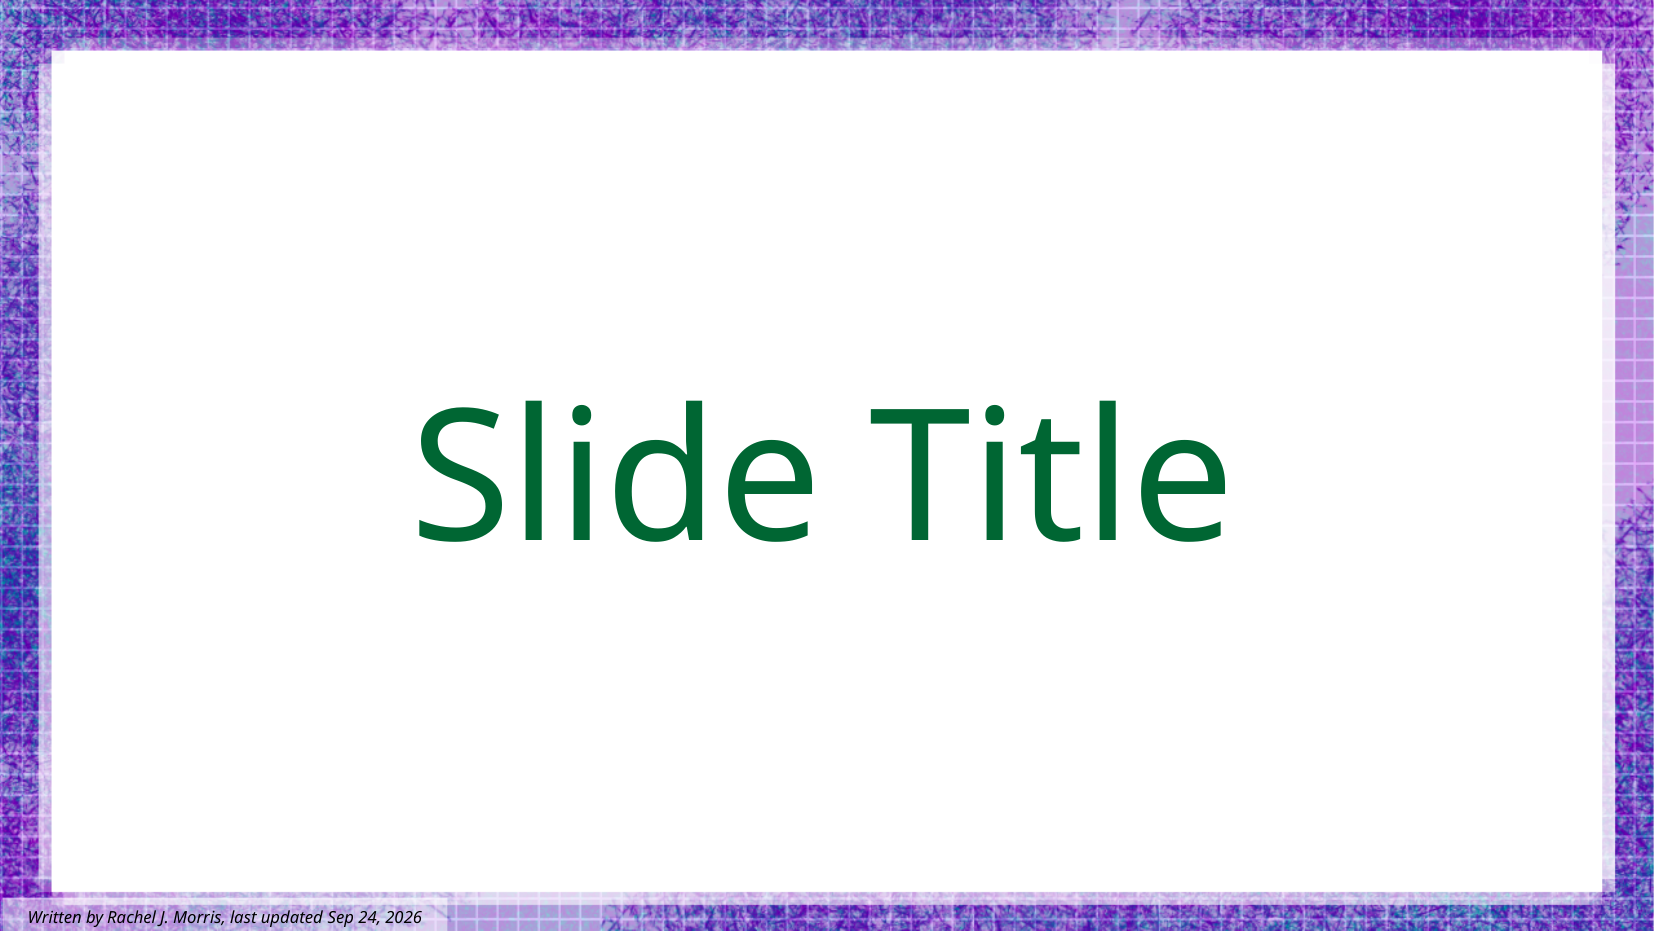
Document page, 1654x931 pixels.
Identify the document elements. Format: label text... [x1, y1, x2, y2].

text_box Written by Rachel J. Morris, last updated Mar 21, 2017 [2, 900, 448, 931]
title Slide Title [64, 60, 1582, 879]
picture [0, 0, 1654, 931]
